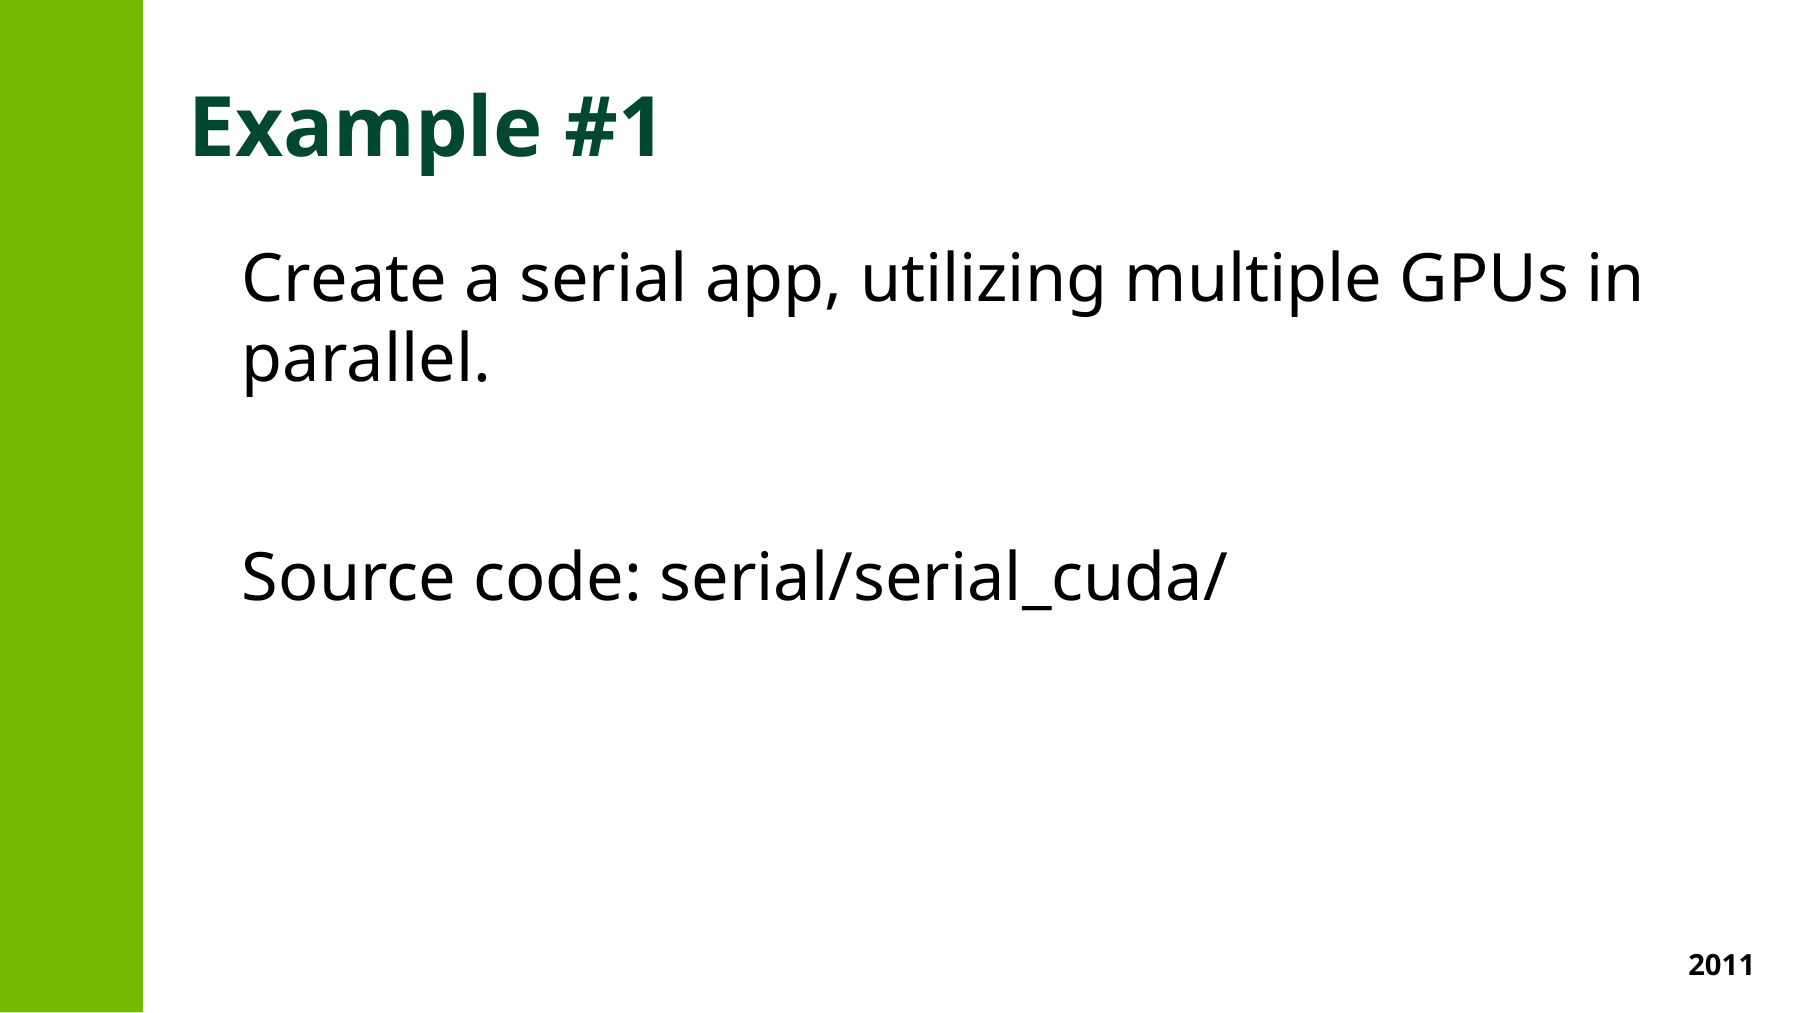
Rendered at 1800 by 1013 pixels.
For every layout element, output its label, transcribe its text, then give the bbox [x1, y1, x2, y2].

list Create a serial app, utilizing multiple GPUs in parallel. Source code: serial/serial_cuda/ [188, 227, 1733, 976]
title Example #1 [188, 40, 1733, 211]
